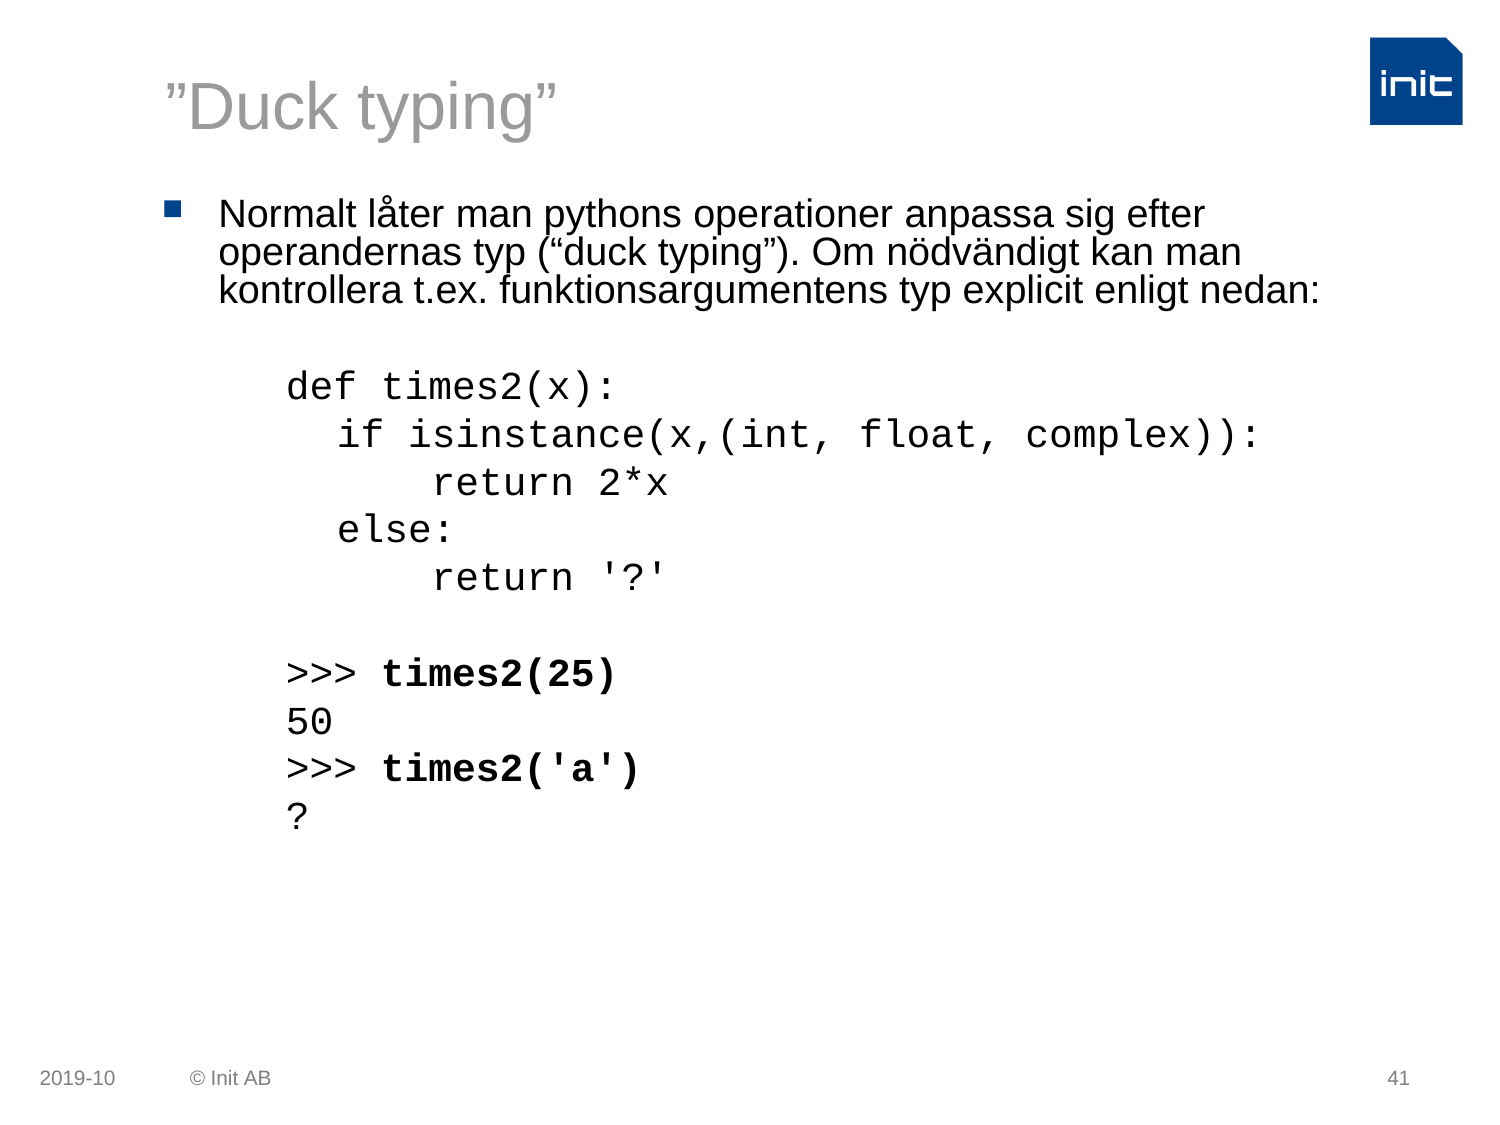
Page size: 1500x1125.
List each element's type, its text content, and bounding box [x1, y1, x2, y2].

picture [1370, 37, 1463, 125]
text_box <nummer> [1350, 1037, 1426, 1098]
text_box © Init AB [174, 1037, 1326, 1098]
text_box Normalt låter man pythons operationer anpassa sig efter operandernas typ (“duck typing”). Om nödvändigt kan man kontrollera t.ex. funktionsargumentens typ explicit enligt nedan: def times2(x): if isinstance(x,(int, float, complex)): return 2*x else: return '?' >>> times2(25) 50 >>> times2('a') ? [150, 189, 1351, 963]
text_box ”Duck typing” [150, 0, 1351, 151]
text_box 2019-10 [24, 1037, 151, 1098]
